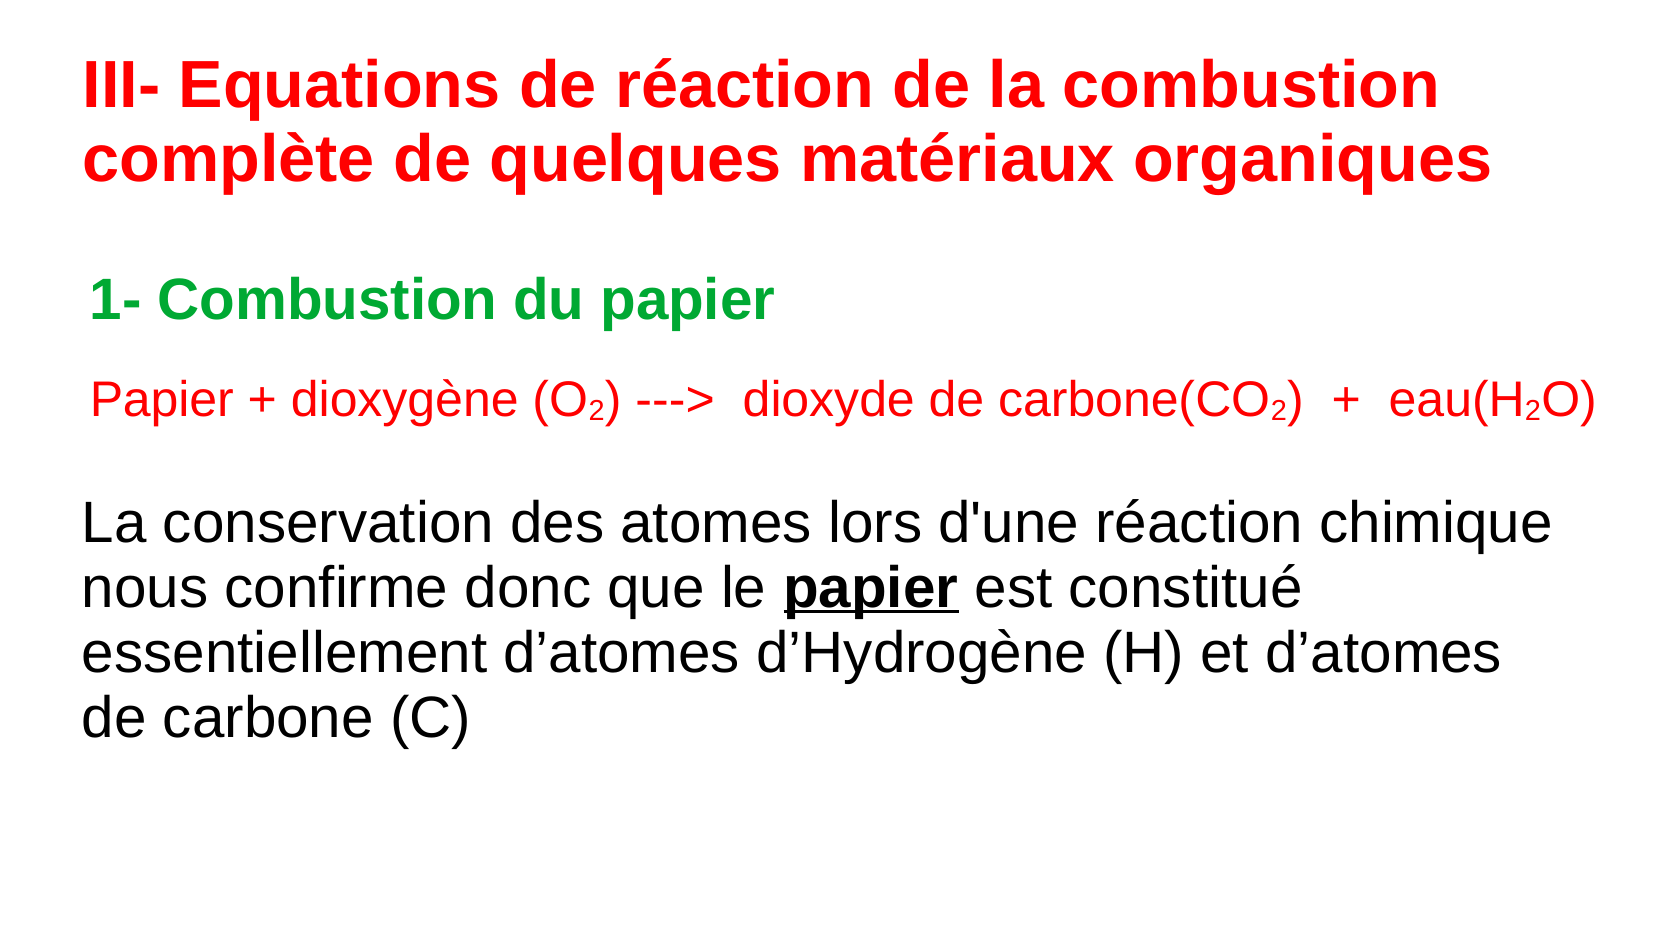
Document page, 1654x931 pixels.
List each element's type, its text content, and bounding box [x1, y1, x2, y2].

text_box Papier + dioxygène (O2) ---> dioxyde de carbone(CO2) + eau(H2O) [75, 364, 1651, 440]
title III- Equations de réaction de la combustion complète de quelques matériaux organiques [82, 46, 1571, 197]
text_box 1- Combustion du papier [75, 259, 863, 340]
list La conservation des atomes lors d'une réaction chimique nous confirme donc que le papier est constitué essentiellement d’atomes d’Hydrogène (H) et d’atomes de carbone (C) [81, 489, 1575, 761]
